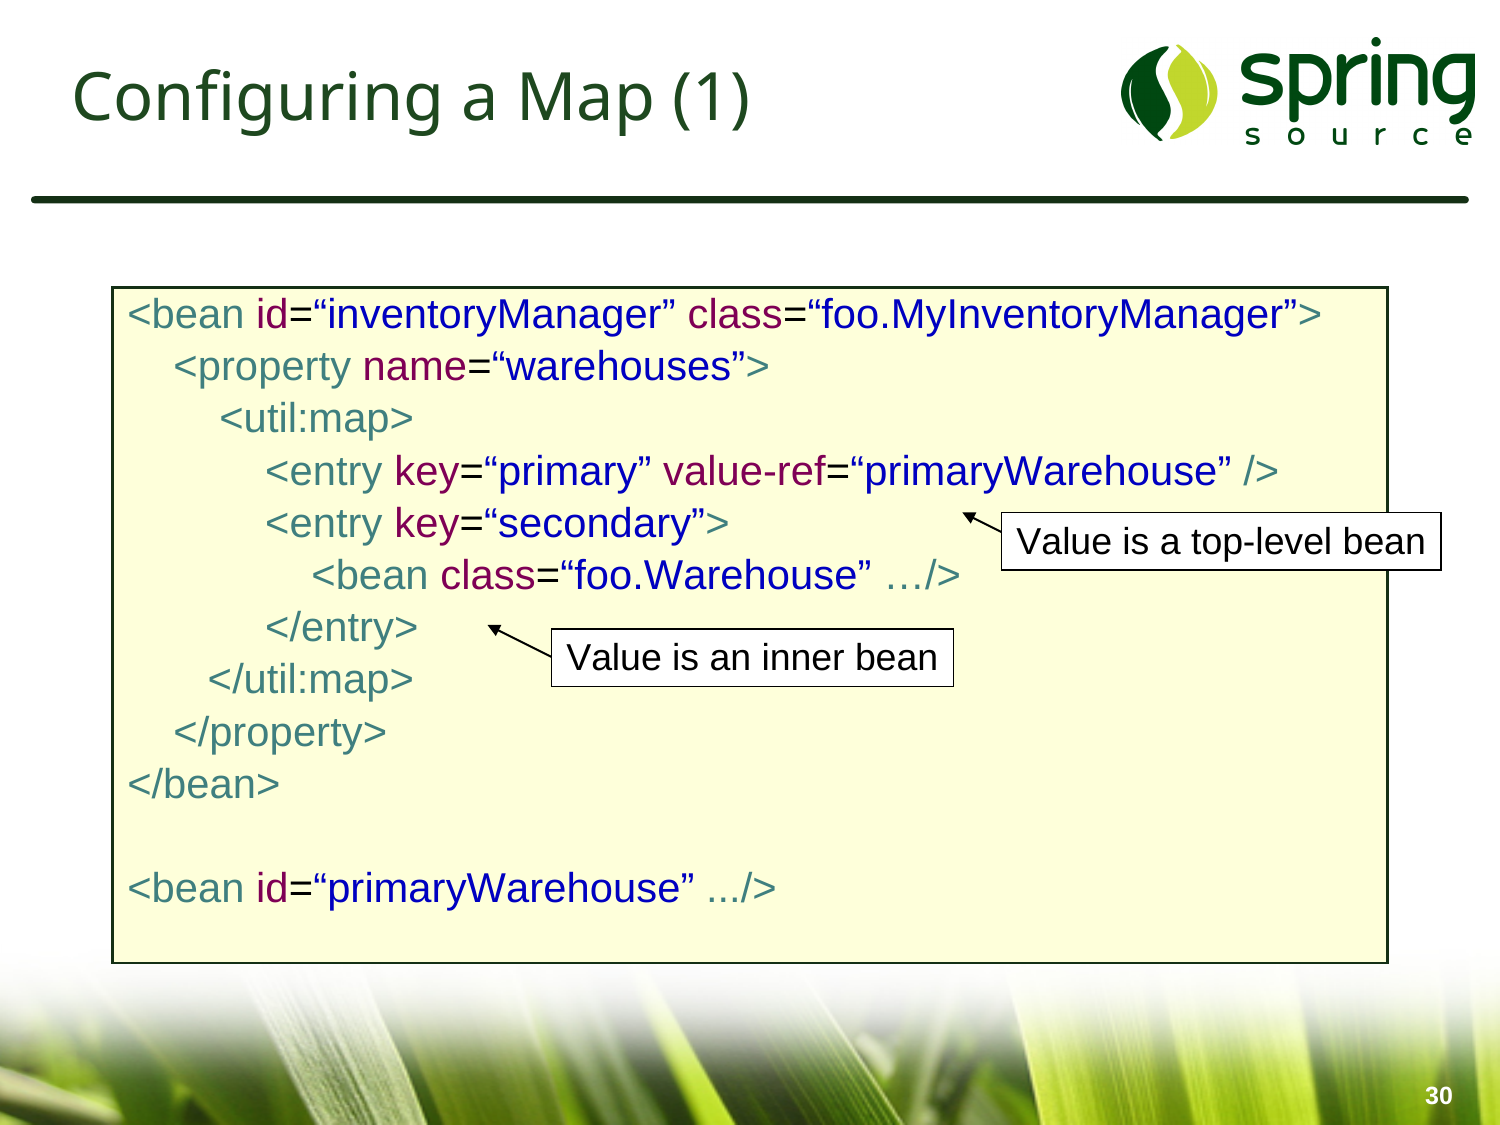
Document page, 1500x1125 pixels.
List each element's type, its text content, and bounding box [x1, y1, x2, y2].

list <bean id=“inventoryManager” class=“foo.MyInventoryManager”> <property name=“warehouses”> <util:map> <entry key=“primary” value-ref=“primaryWarehouse” /> <entry key=“secondary”> <bean class=“foo.Warehouse” …/> </entry> </util:map> </property> </bean> <bean id=“primaryWarehouse” .../> [112, 287, 1388, 963]
text_box Value is a top-level bean [1001, 512, 1441, 570]
picture [0, 944, 1500, 1125]
picture [1121, 37, 1475, 145]
text_box Value is an inner bean [551, 628, 954, 687]
title Configuring a Map (1) [56, 13, 1089, 176]
